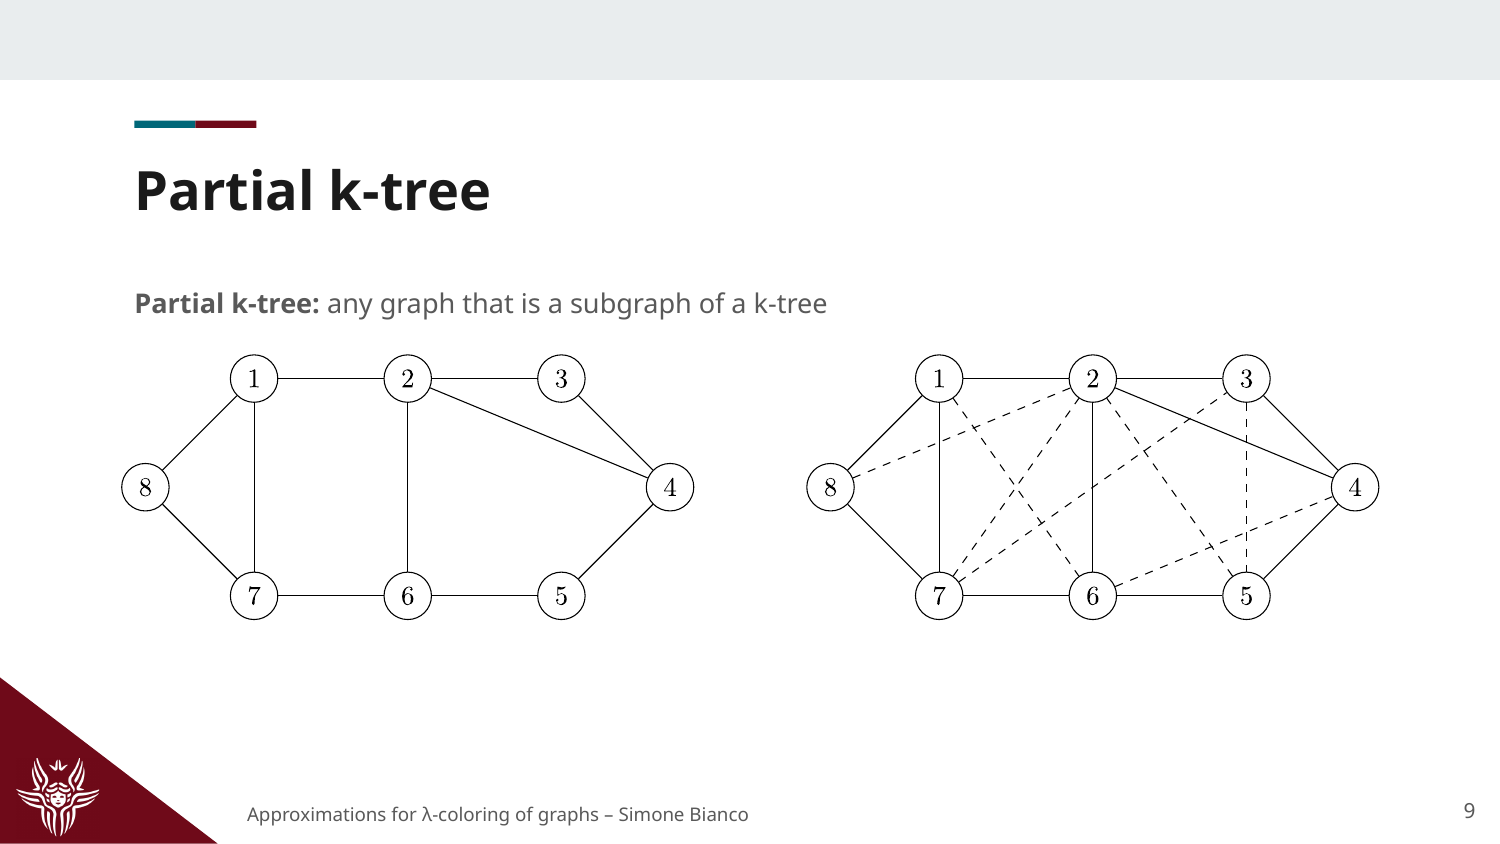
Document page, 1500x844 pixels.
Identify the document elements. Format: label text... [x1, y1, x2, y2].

picture [806, 354, 1380, 621]
slide_number <number> [1400, 779, 1491, 844]
title Partial k-tree [119, 141, 1381, 230]
text_box Approximations for λ-coloring of graphs – Simone Bianco [232, 783, 1193, 839]
picture [16, 758, 100, 839]
list Partial k-tree: any graph that is a subgraph of a k-tree [119, 266, 1418, 637]
picture [121, 354, 695, 621]
